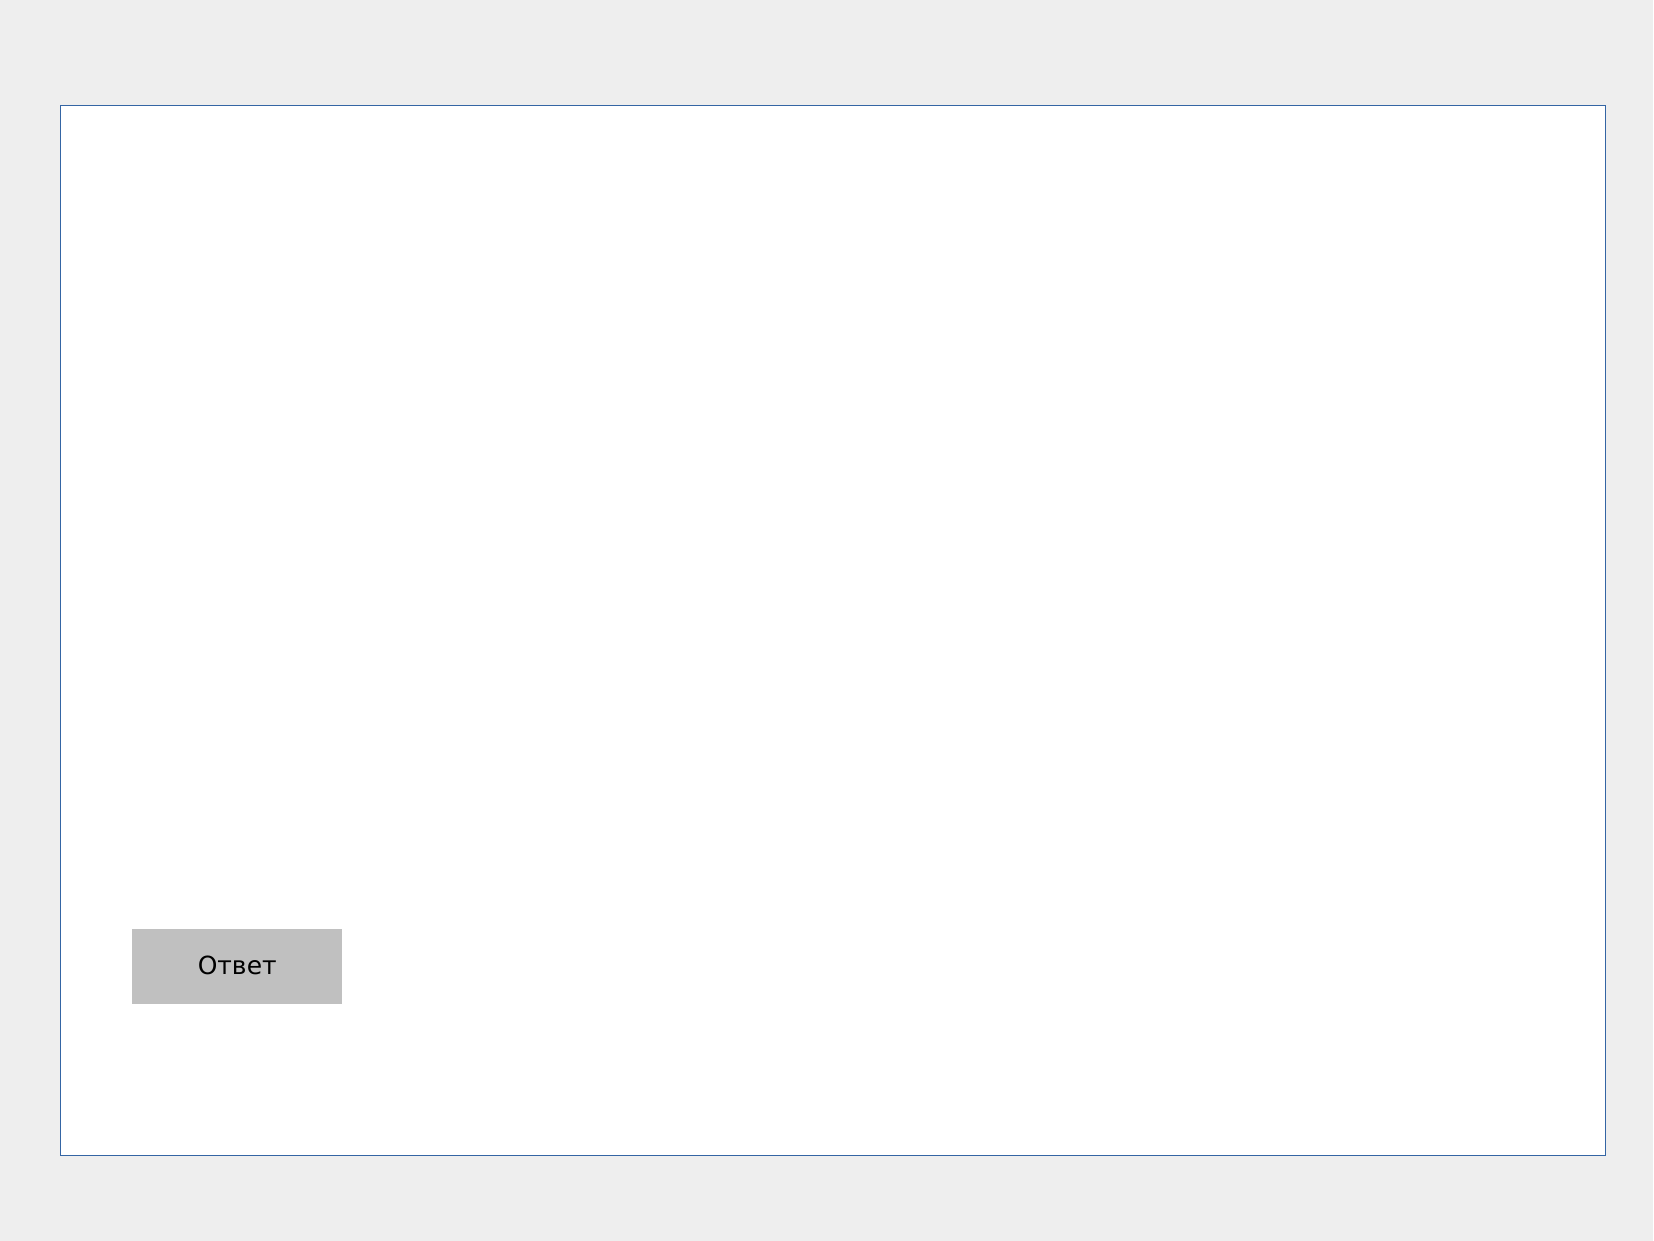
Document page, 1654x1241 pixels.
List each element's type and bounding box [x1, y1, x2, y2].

text_box [60, 105, 1606, 1156]
